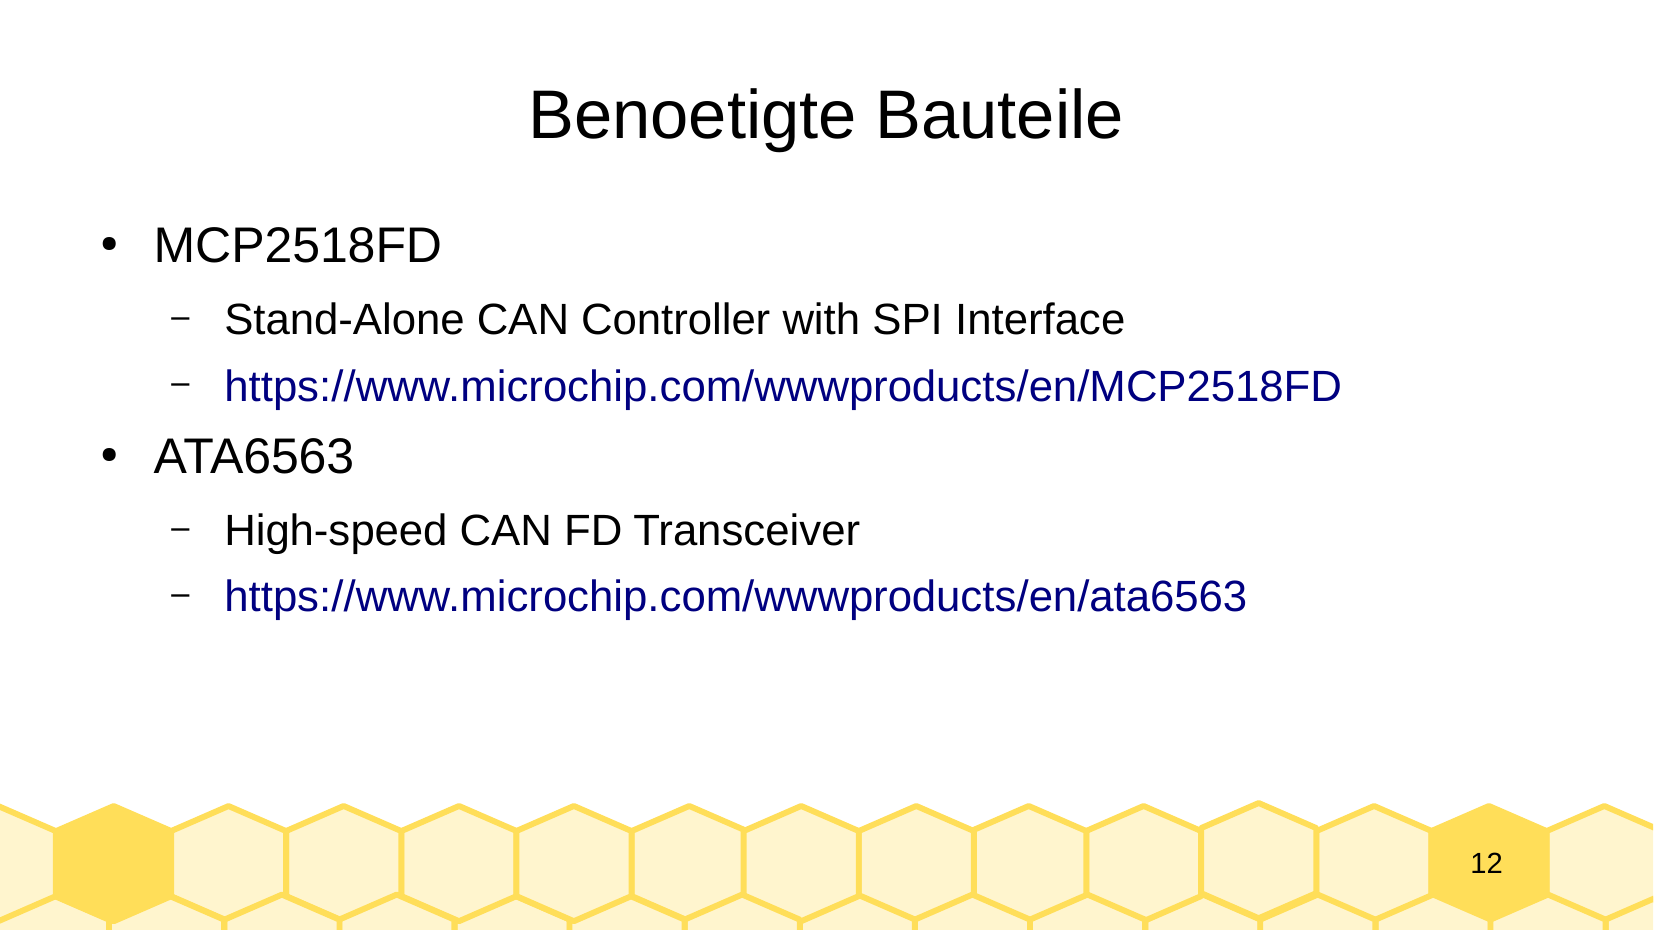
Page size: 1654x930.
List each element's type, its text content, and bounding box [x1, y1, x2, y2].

list MCP2518FD Stand-Alone CAN Controller with SPI Interface https://www.microchip.com/wwwproducts/en/MCP2518FD ATA6563 High-speed CAN FD Transceiver https://www.microchip.com/wwwproducts/en/ata6563 [82, 217, 1571, 757]
title Benoetigte Bauteile [82, 36, 1571, 193]
